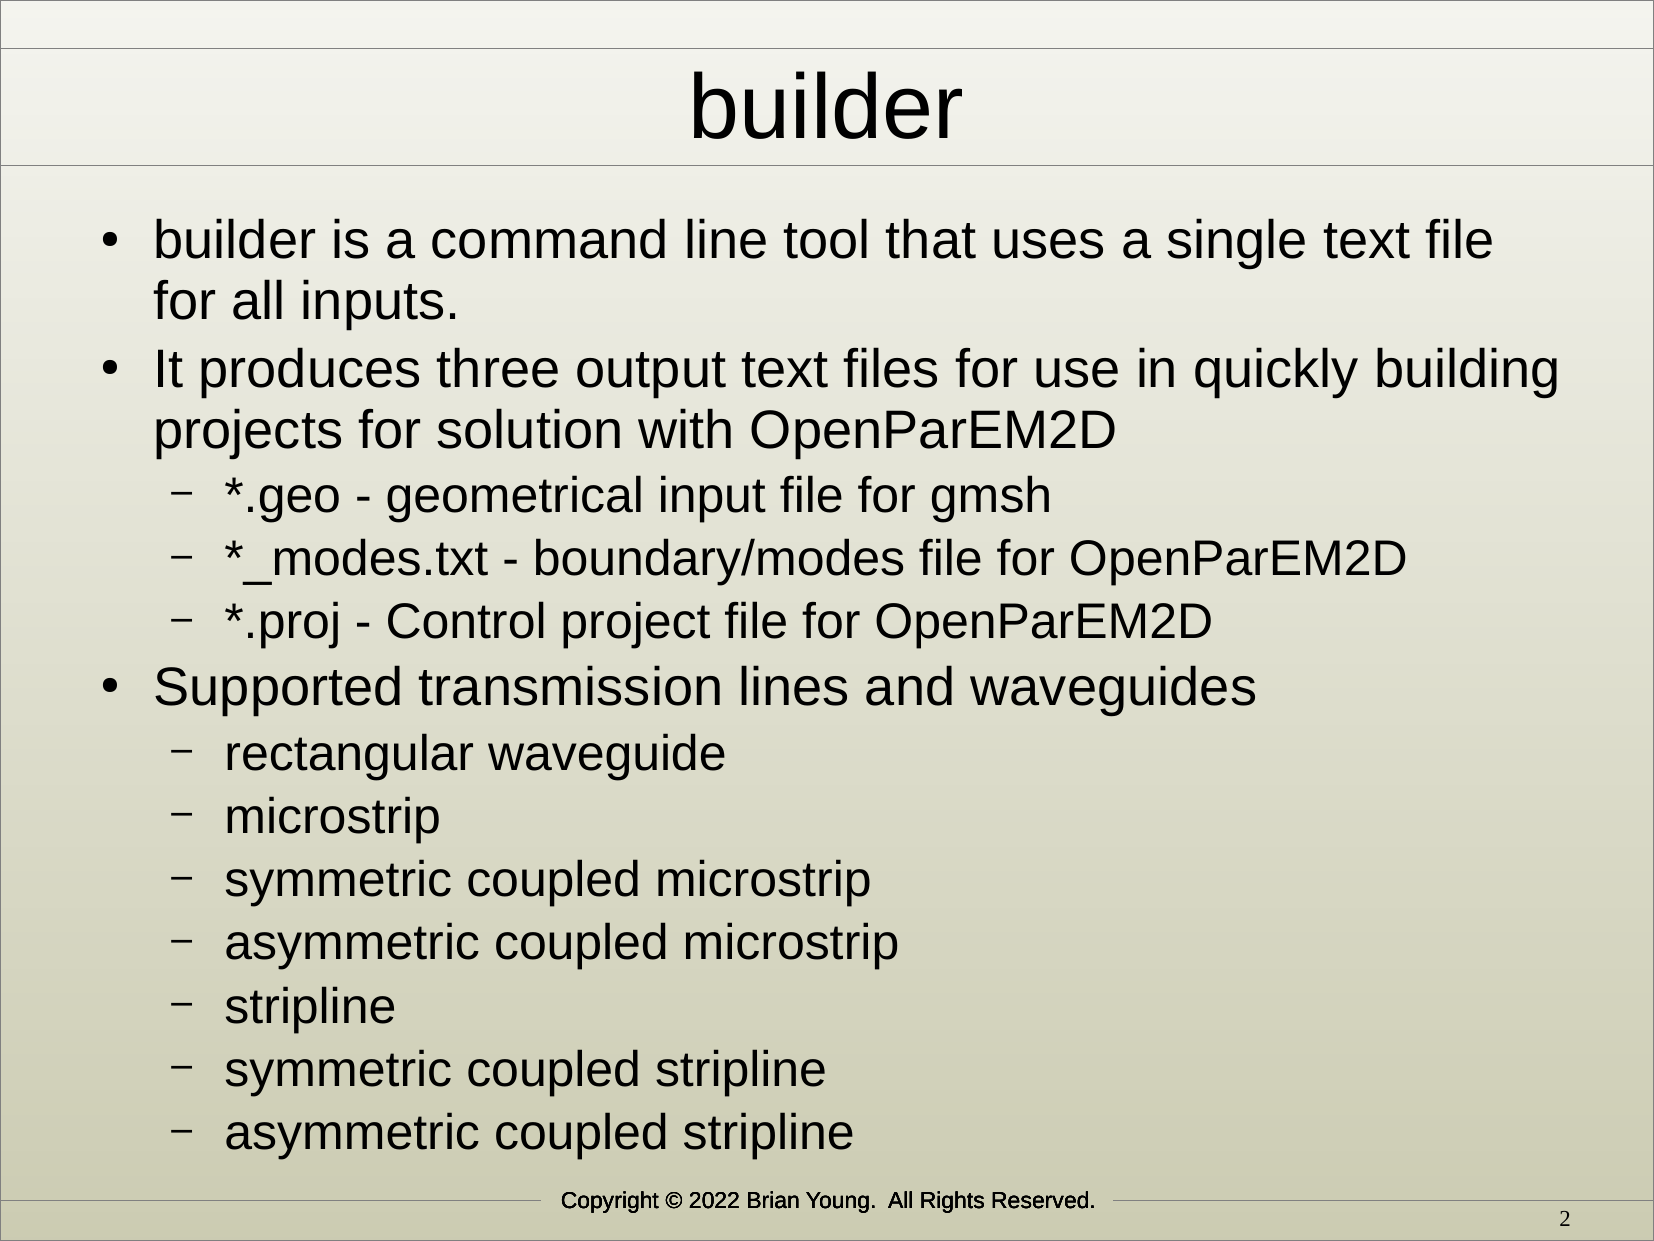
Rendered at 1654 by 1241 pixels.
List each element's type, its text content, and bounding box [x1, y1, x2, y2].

list builder is a command line tool that uses a single text file for all inputs. It produces three output text files for use in quickly building projects for solution with OpenParEM2D *.geo - geometrical input file for gmsh *_modes.txt - boundary/modes file for OpenParEM2D *.proj - Control project file for OpenParEM2D Supported transmission lines and waveguides rectangular waveguide microstrip symmetric coupled microstrip asymmetric coupled microstrip stripline symmetric coupled stripline asymmetric coupled stripline [82, 210, 1571, 1161]
title builder [82, 49, 1571, 166]
